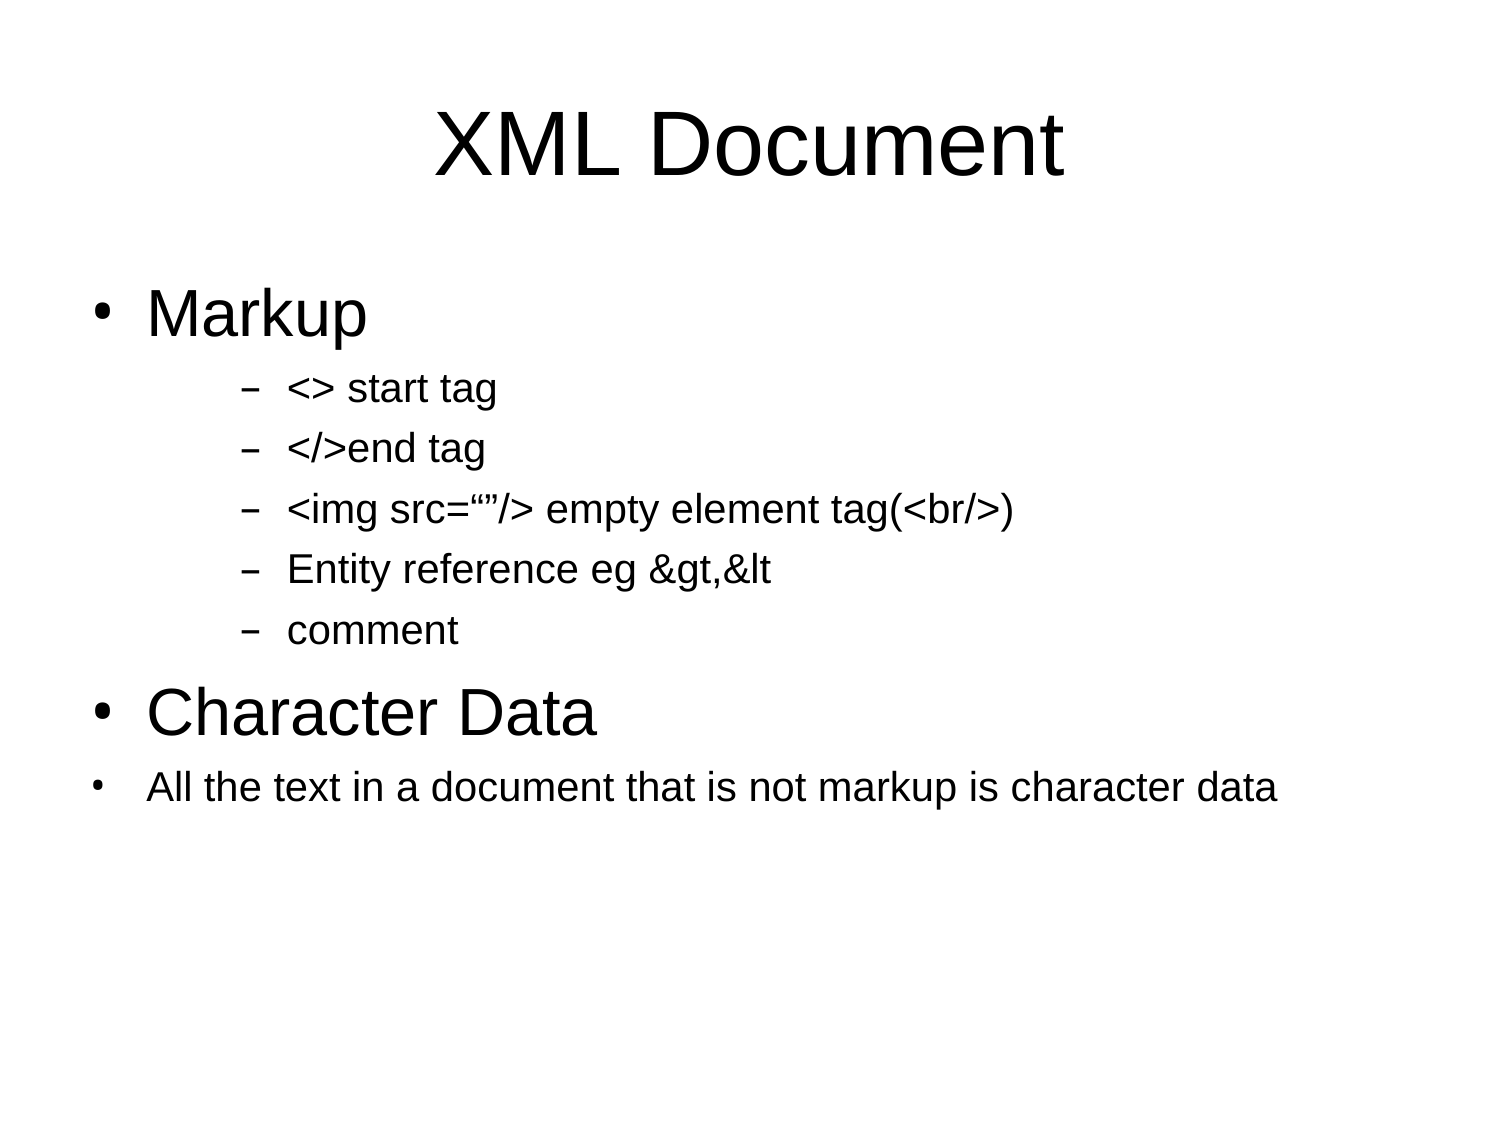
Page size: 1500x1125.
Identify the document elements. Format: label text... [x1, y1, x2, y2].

list Markup <> start tag </>end tag <img src=“”/> empty element tag(<br/>) Entity reference eg &gt,&lt comment Character Data All the text in a document that is not markup is character data [75, 262, 1426, 1005]
title XML Document [75, 45, 1426, 233]
